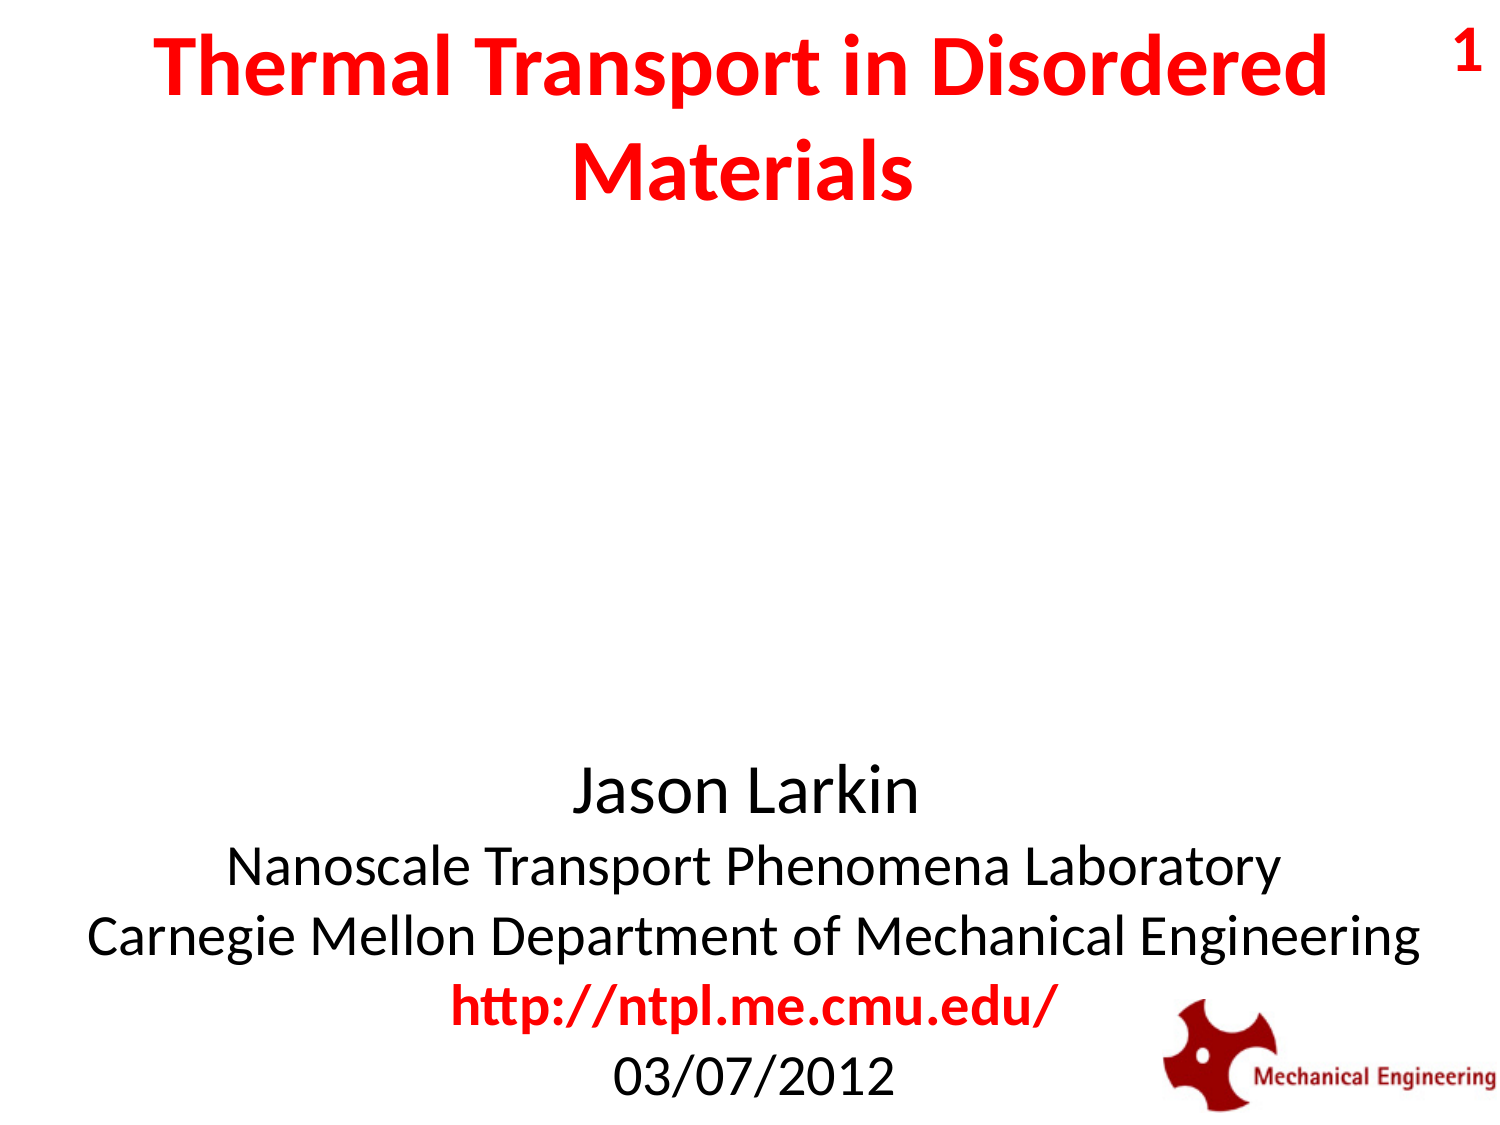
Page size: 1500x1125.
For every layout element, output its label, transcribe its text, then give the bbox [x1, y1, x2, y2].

picture [1438, 999, 1497, 1113]
title Jason Larkin Nanoscale Transport Phenomena Laboratory Carnegie Mellon Department of Mechanical Engineering http://ntpl.me.cmu.edu/ 03/07/2012 [72, 735, 1438, 1124]
title Thermal Transport in Disordered Materials [60, 0, 1426, 436]
text_box 1 [1435, 0, 1500, 93]
